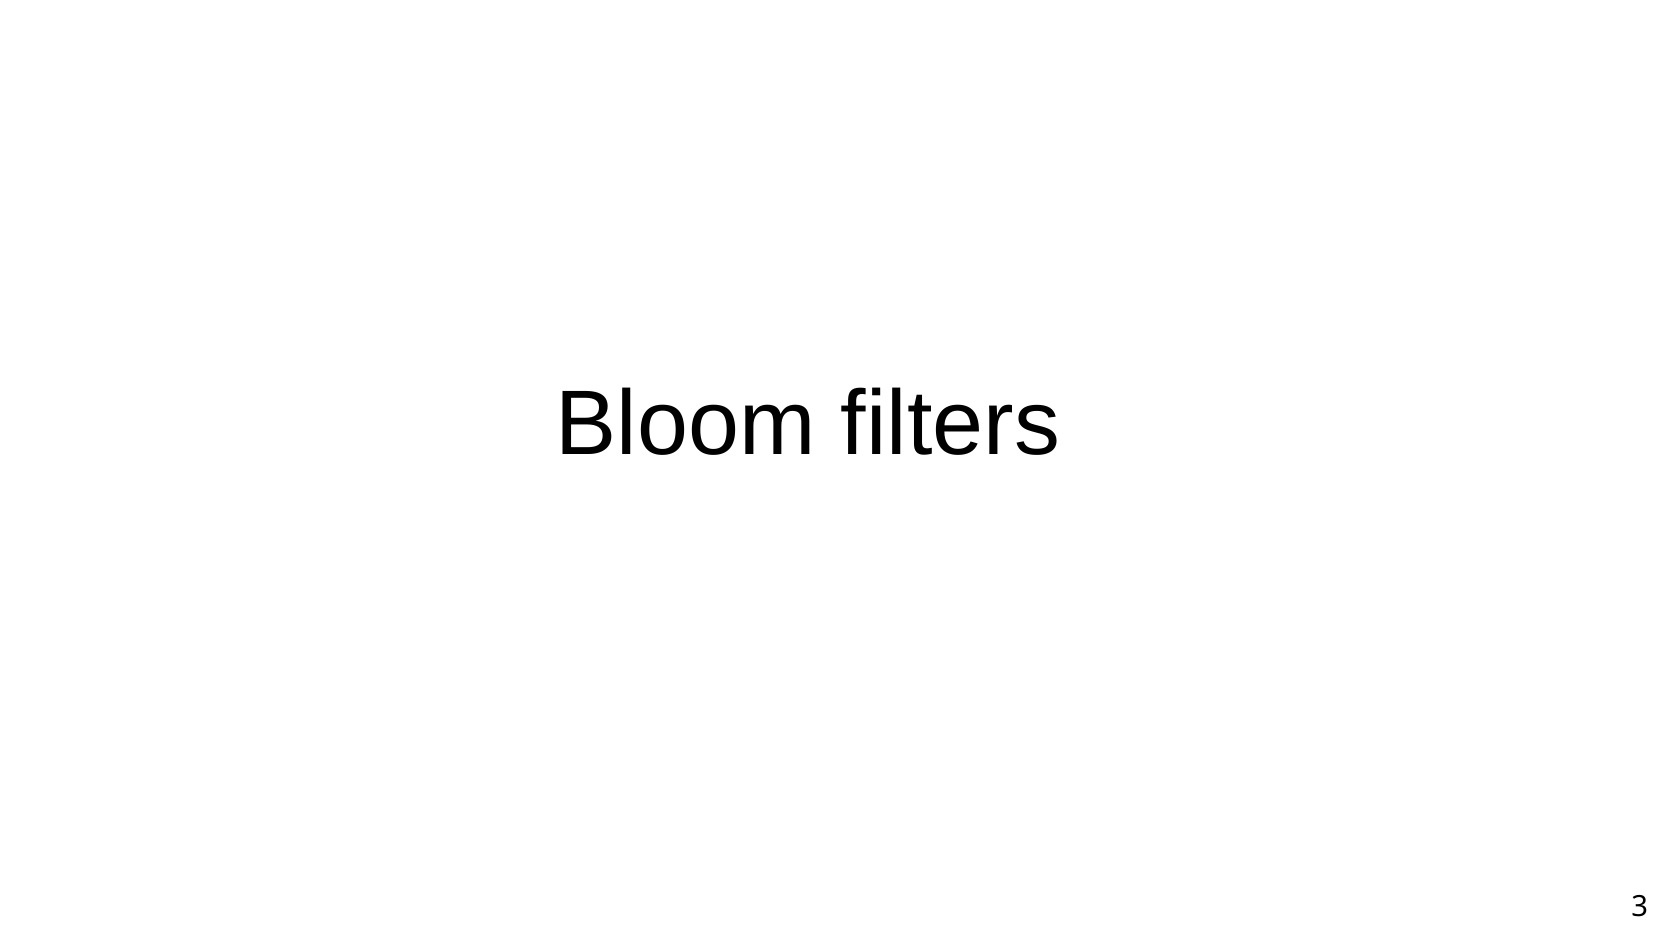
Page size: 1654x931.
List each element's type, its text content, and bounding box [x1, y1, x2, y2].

title Bloom filters [64, 345, 1553, 501]
